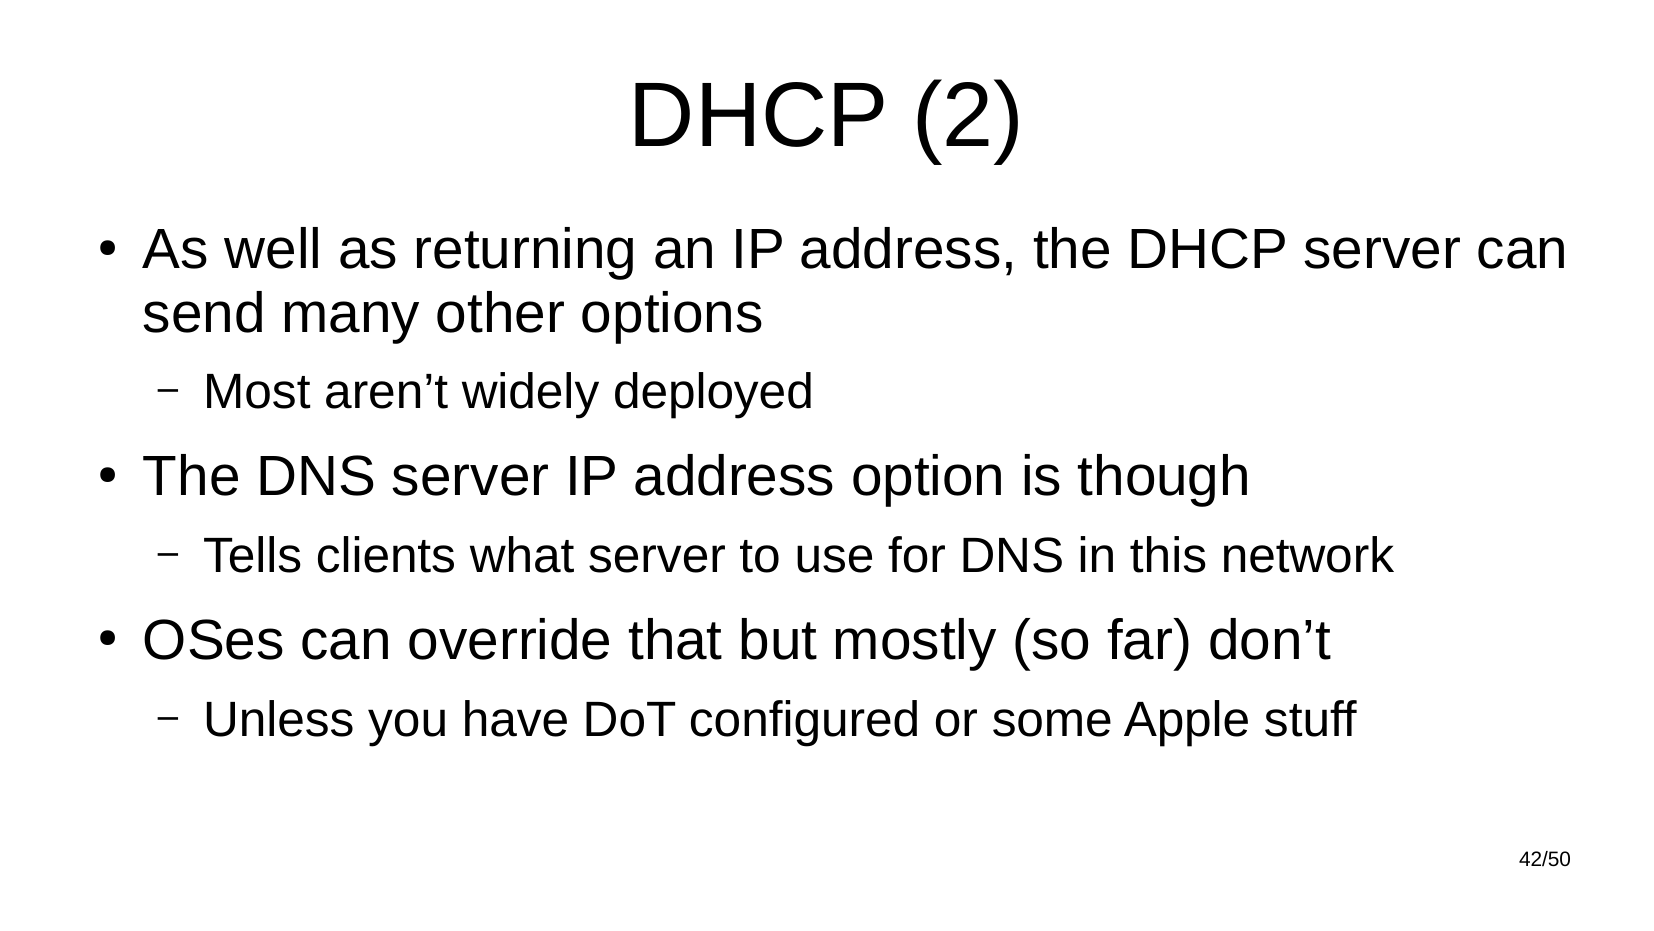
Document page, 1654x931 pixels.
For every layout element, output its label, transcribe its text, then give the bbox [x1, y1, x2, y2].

title DHCP (2) [82, 37, 1571, 193]
list As well as returning an IP address, the DHCP server can send many other options Most aren’t widely deployed The DNS server IP address option is though Tells clients what server to use for DNS in this network OSes can override that but mostly (so far) don’t Unless you have DoT configured or some Apple stuff [82, 217, 1571, 758]
